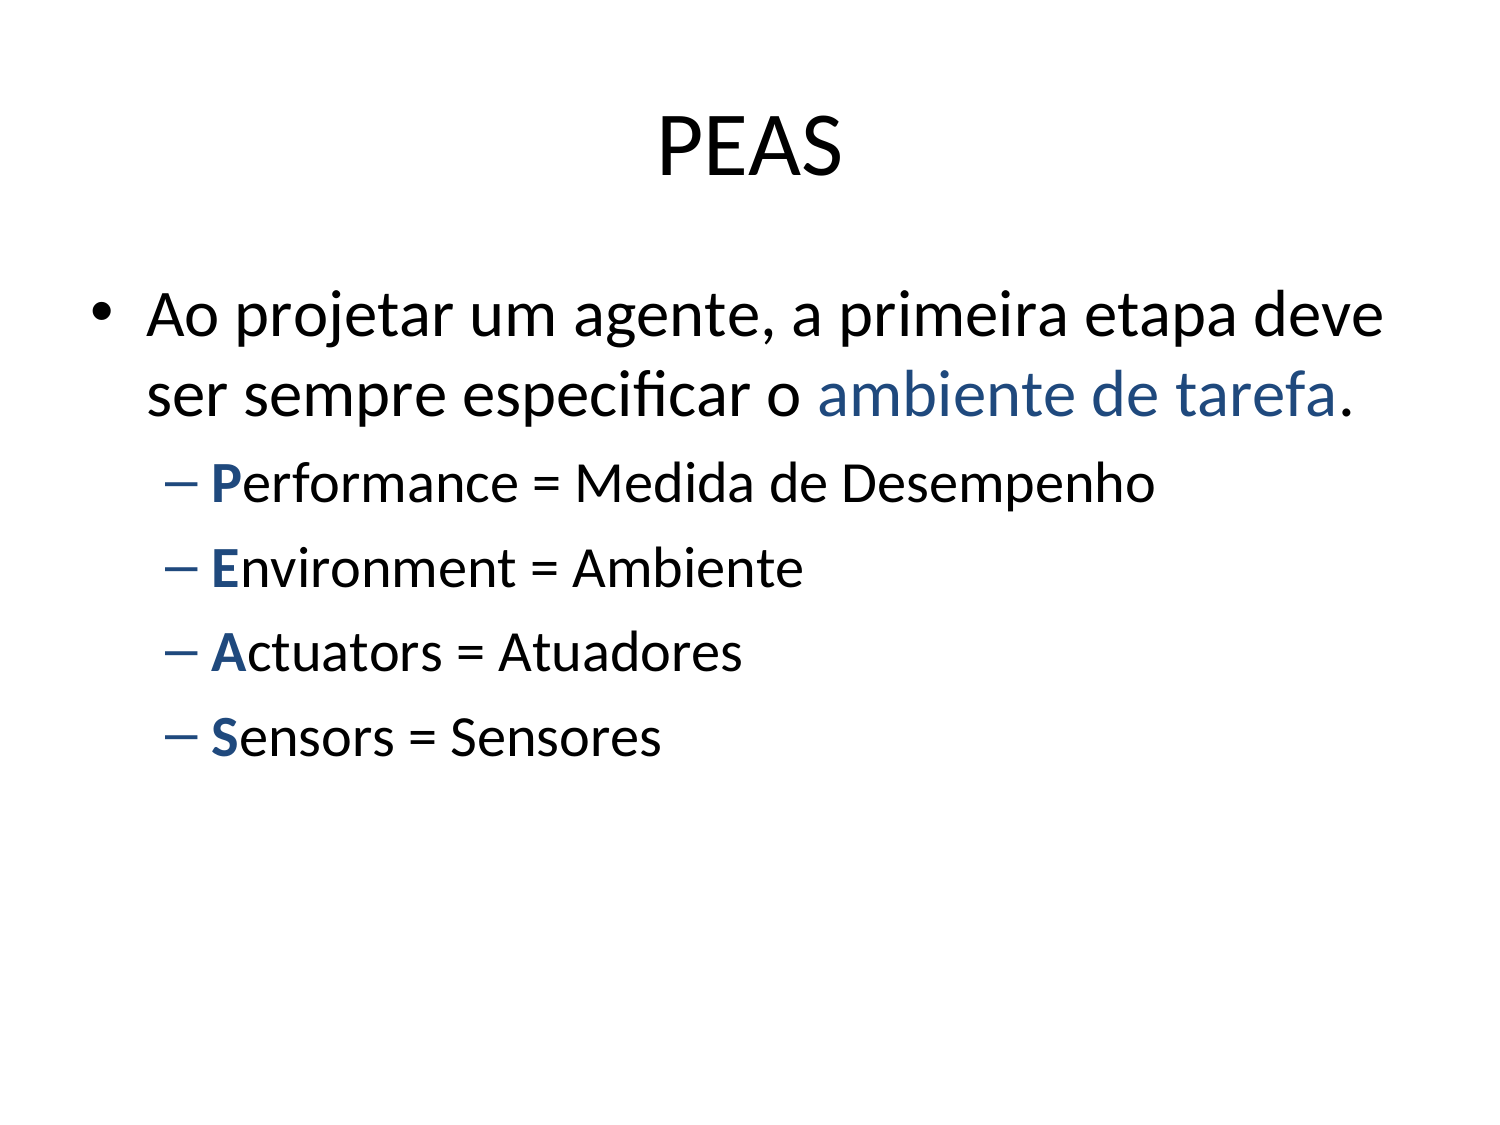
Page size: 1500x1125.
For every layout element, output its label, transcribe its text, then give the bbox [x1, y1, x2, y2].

list Ao projetar um agente, a primeira etapa deve ser sempre especificar o ambiente de tarefa. Performance = Medida de Desempenho Environment = Ambiente Actuators = Atuadores Sensors = Sensores [75, 262, 1426, 1005]
title PEAS [75, 45, 1426, 233]
